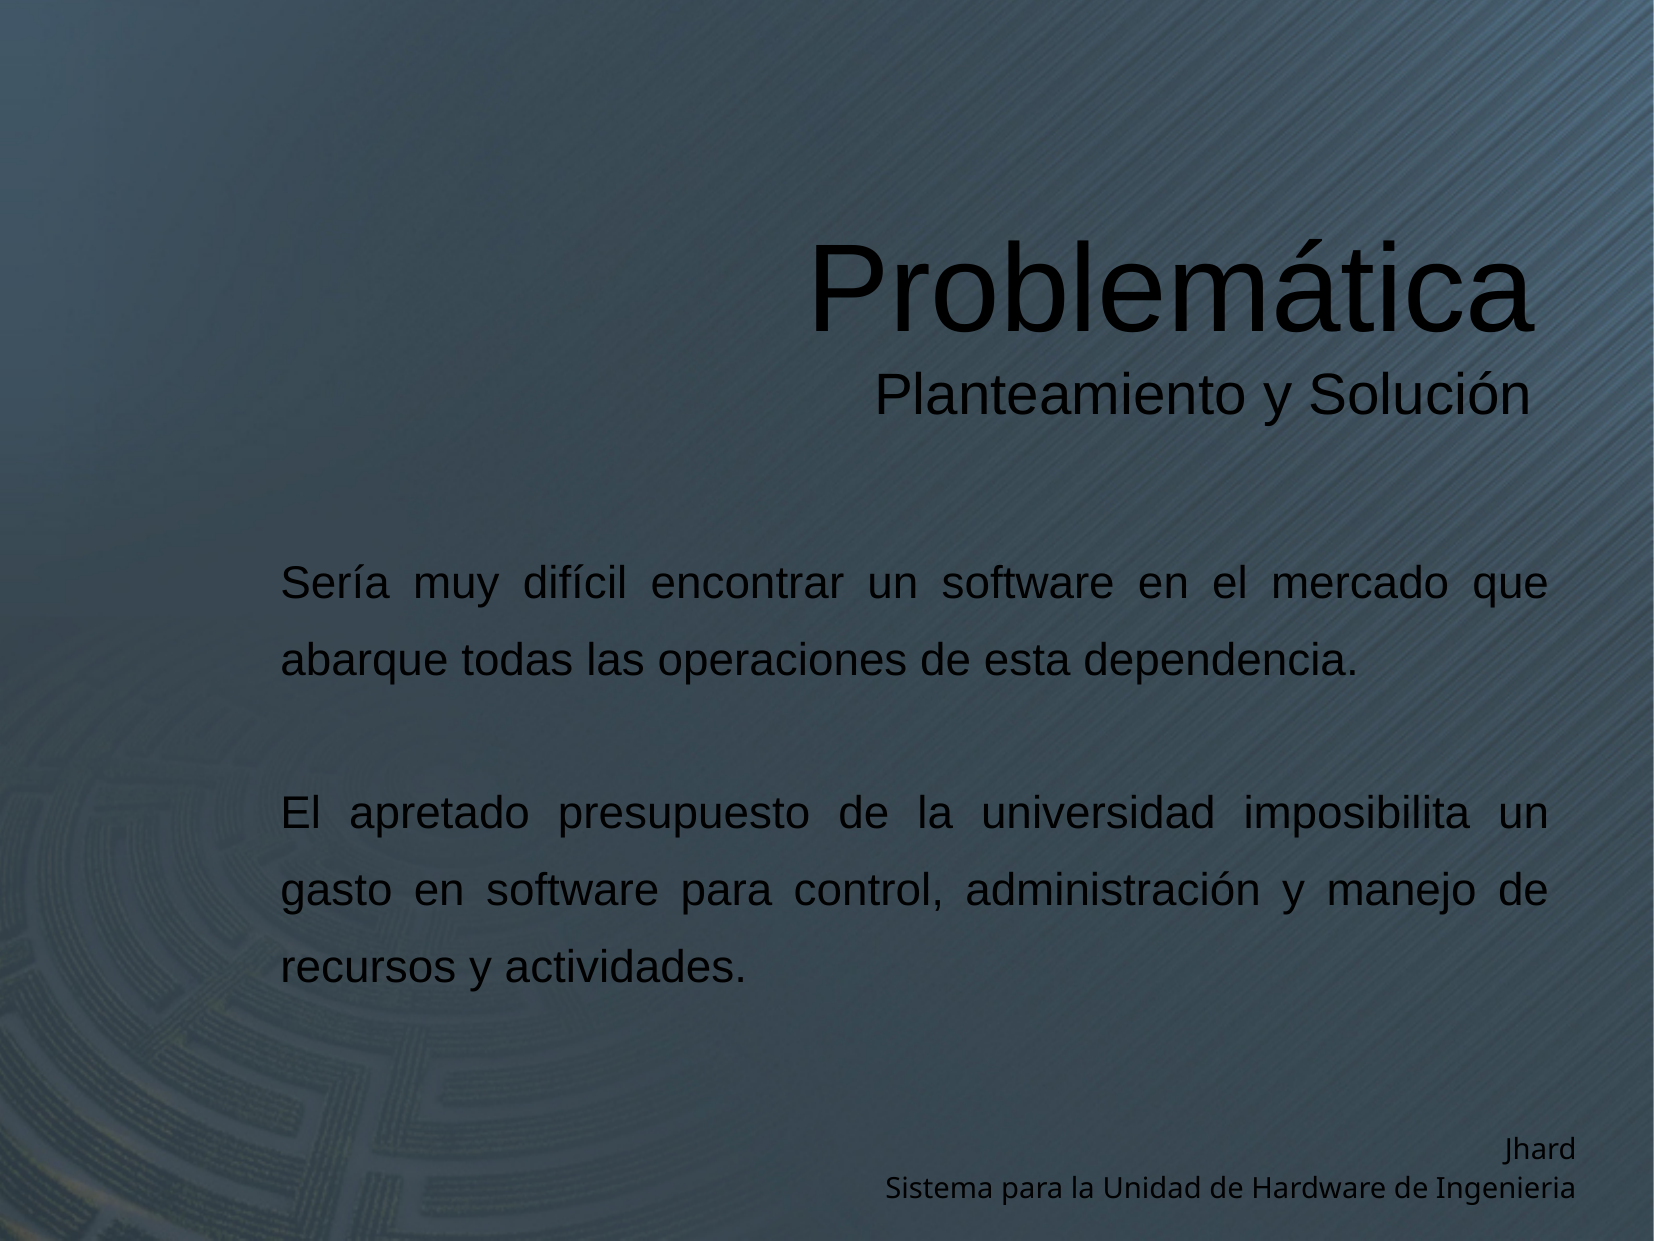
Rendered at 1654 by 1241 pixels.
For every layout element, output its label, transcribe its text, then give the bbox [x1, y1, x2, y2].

title Problemática [584, 191, 1536, 384]
picture [0, 0, 1654, 1241]
text_box Planteamiento y Solución [603, 354, 1548, 435]
text_box Sería muy difícil encontrar un software en el mercado que abarque todas las operaciones de esta dependencia. El apretado presupuesto de la universidad imposibilita un gasto en software para control, administración y manejo de recursos y actividades. [265, 472, 1565, 1093]
